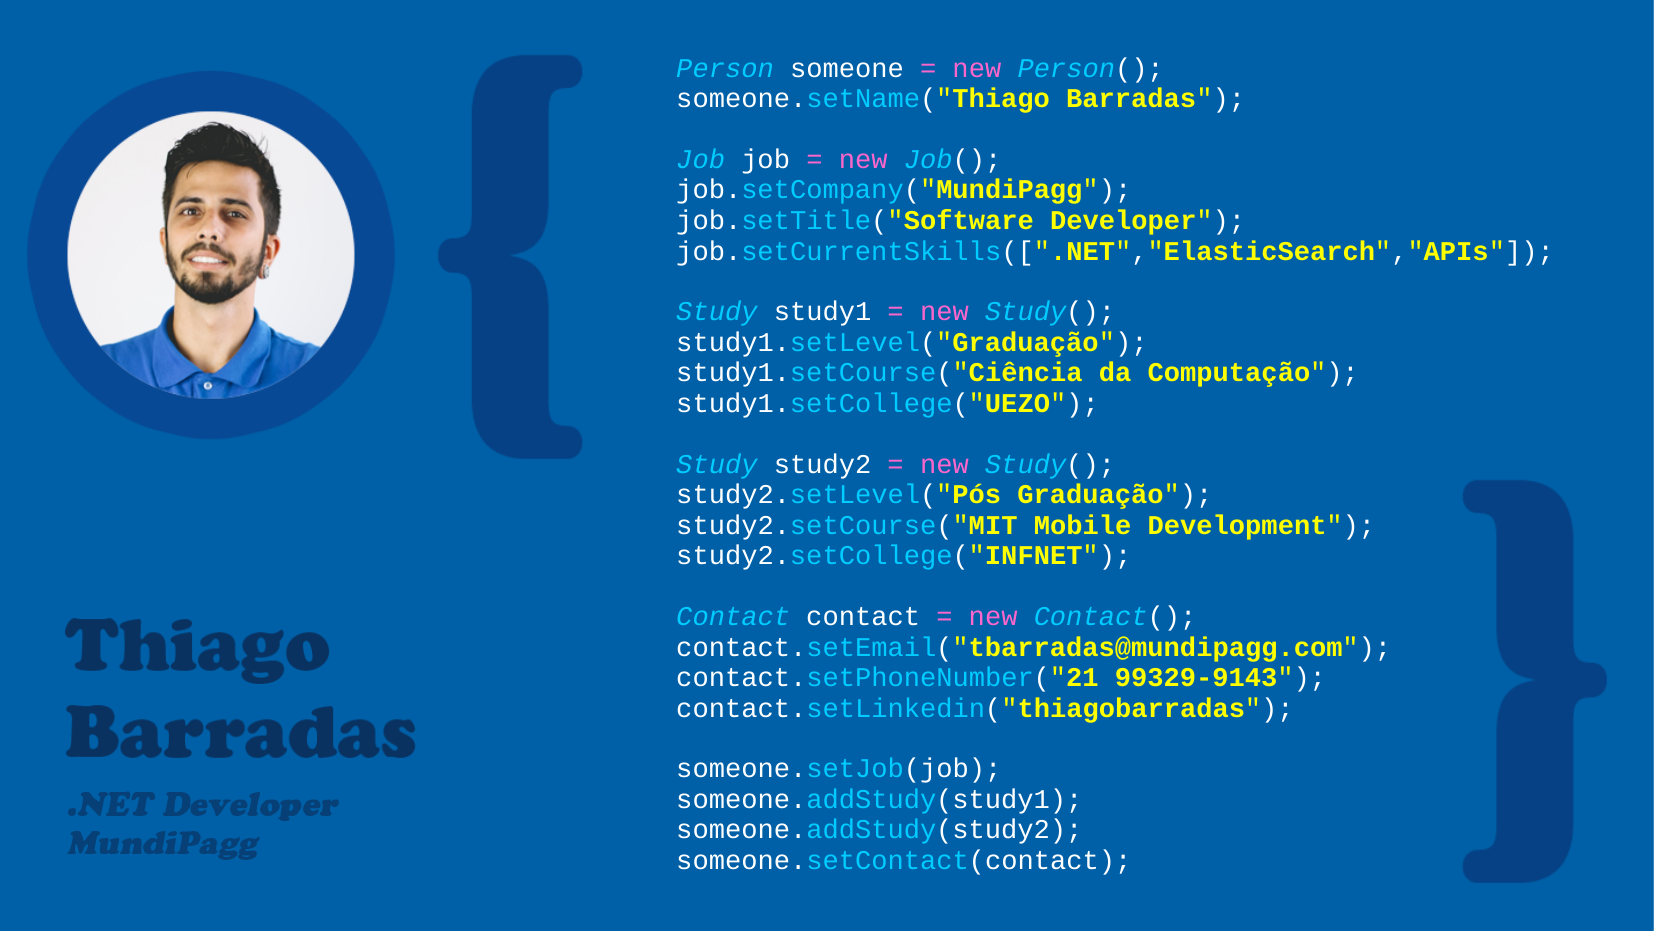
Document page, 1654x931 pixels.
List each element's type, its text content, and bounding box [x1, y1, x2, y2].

picture [19, 64, 402, 444]
text_box Person someone = new Person(); someone.setName("Thiago Barradas"); Job job = new Job(); job.setCompany("MundiPagg"); job.setTitle("Software Developer"); job.setCurrentSkills([".NET","ElasticSearch","APIs"]); Study study1 = new Study(); study1.setLevel("Graduação"); study1.setCourse("Ciência da Computação"); study1.setCollege("UEZO"); Study study2 = new Study(); study2.setLevel("Pós Graduação"); study2.setCourse("MIT Mobile Development"); study2.setCollege("INFNET"); Contact contact = new Contact(); contact.setEmail("tbarradas@mundipagg.com"); contact.setPhoneNumber("21 99329-9143"); contact.setLinkedin("thiagobarradas"); someone.setJob(job); someone.addStudy(study1); someone.addStudy(study2); someone.setContact(contact); [661, 47, 1642, 928]
picture [59, 781, 355, 863]
picture [432, 47, 585, 467]
picture [53, 608, 443, 771]
text_box [0, 0, 1654, 931]
